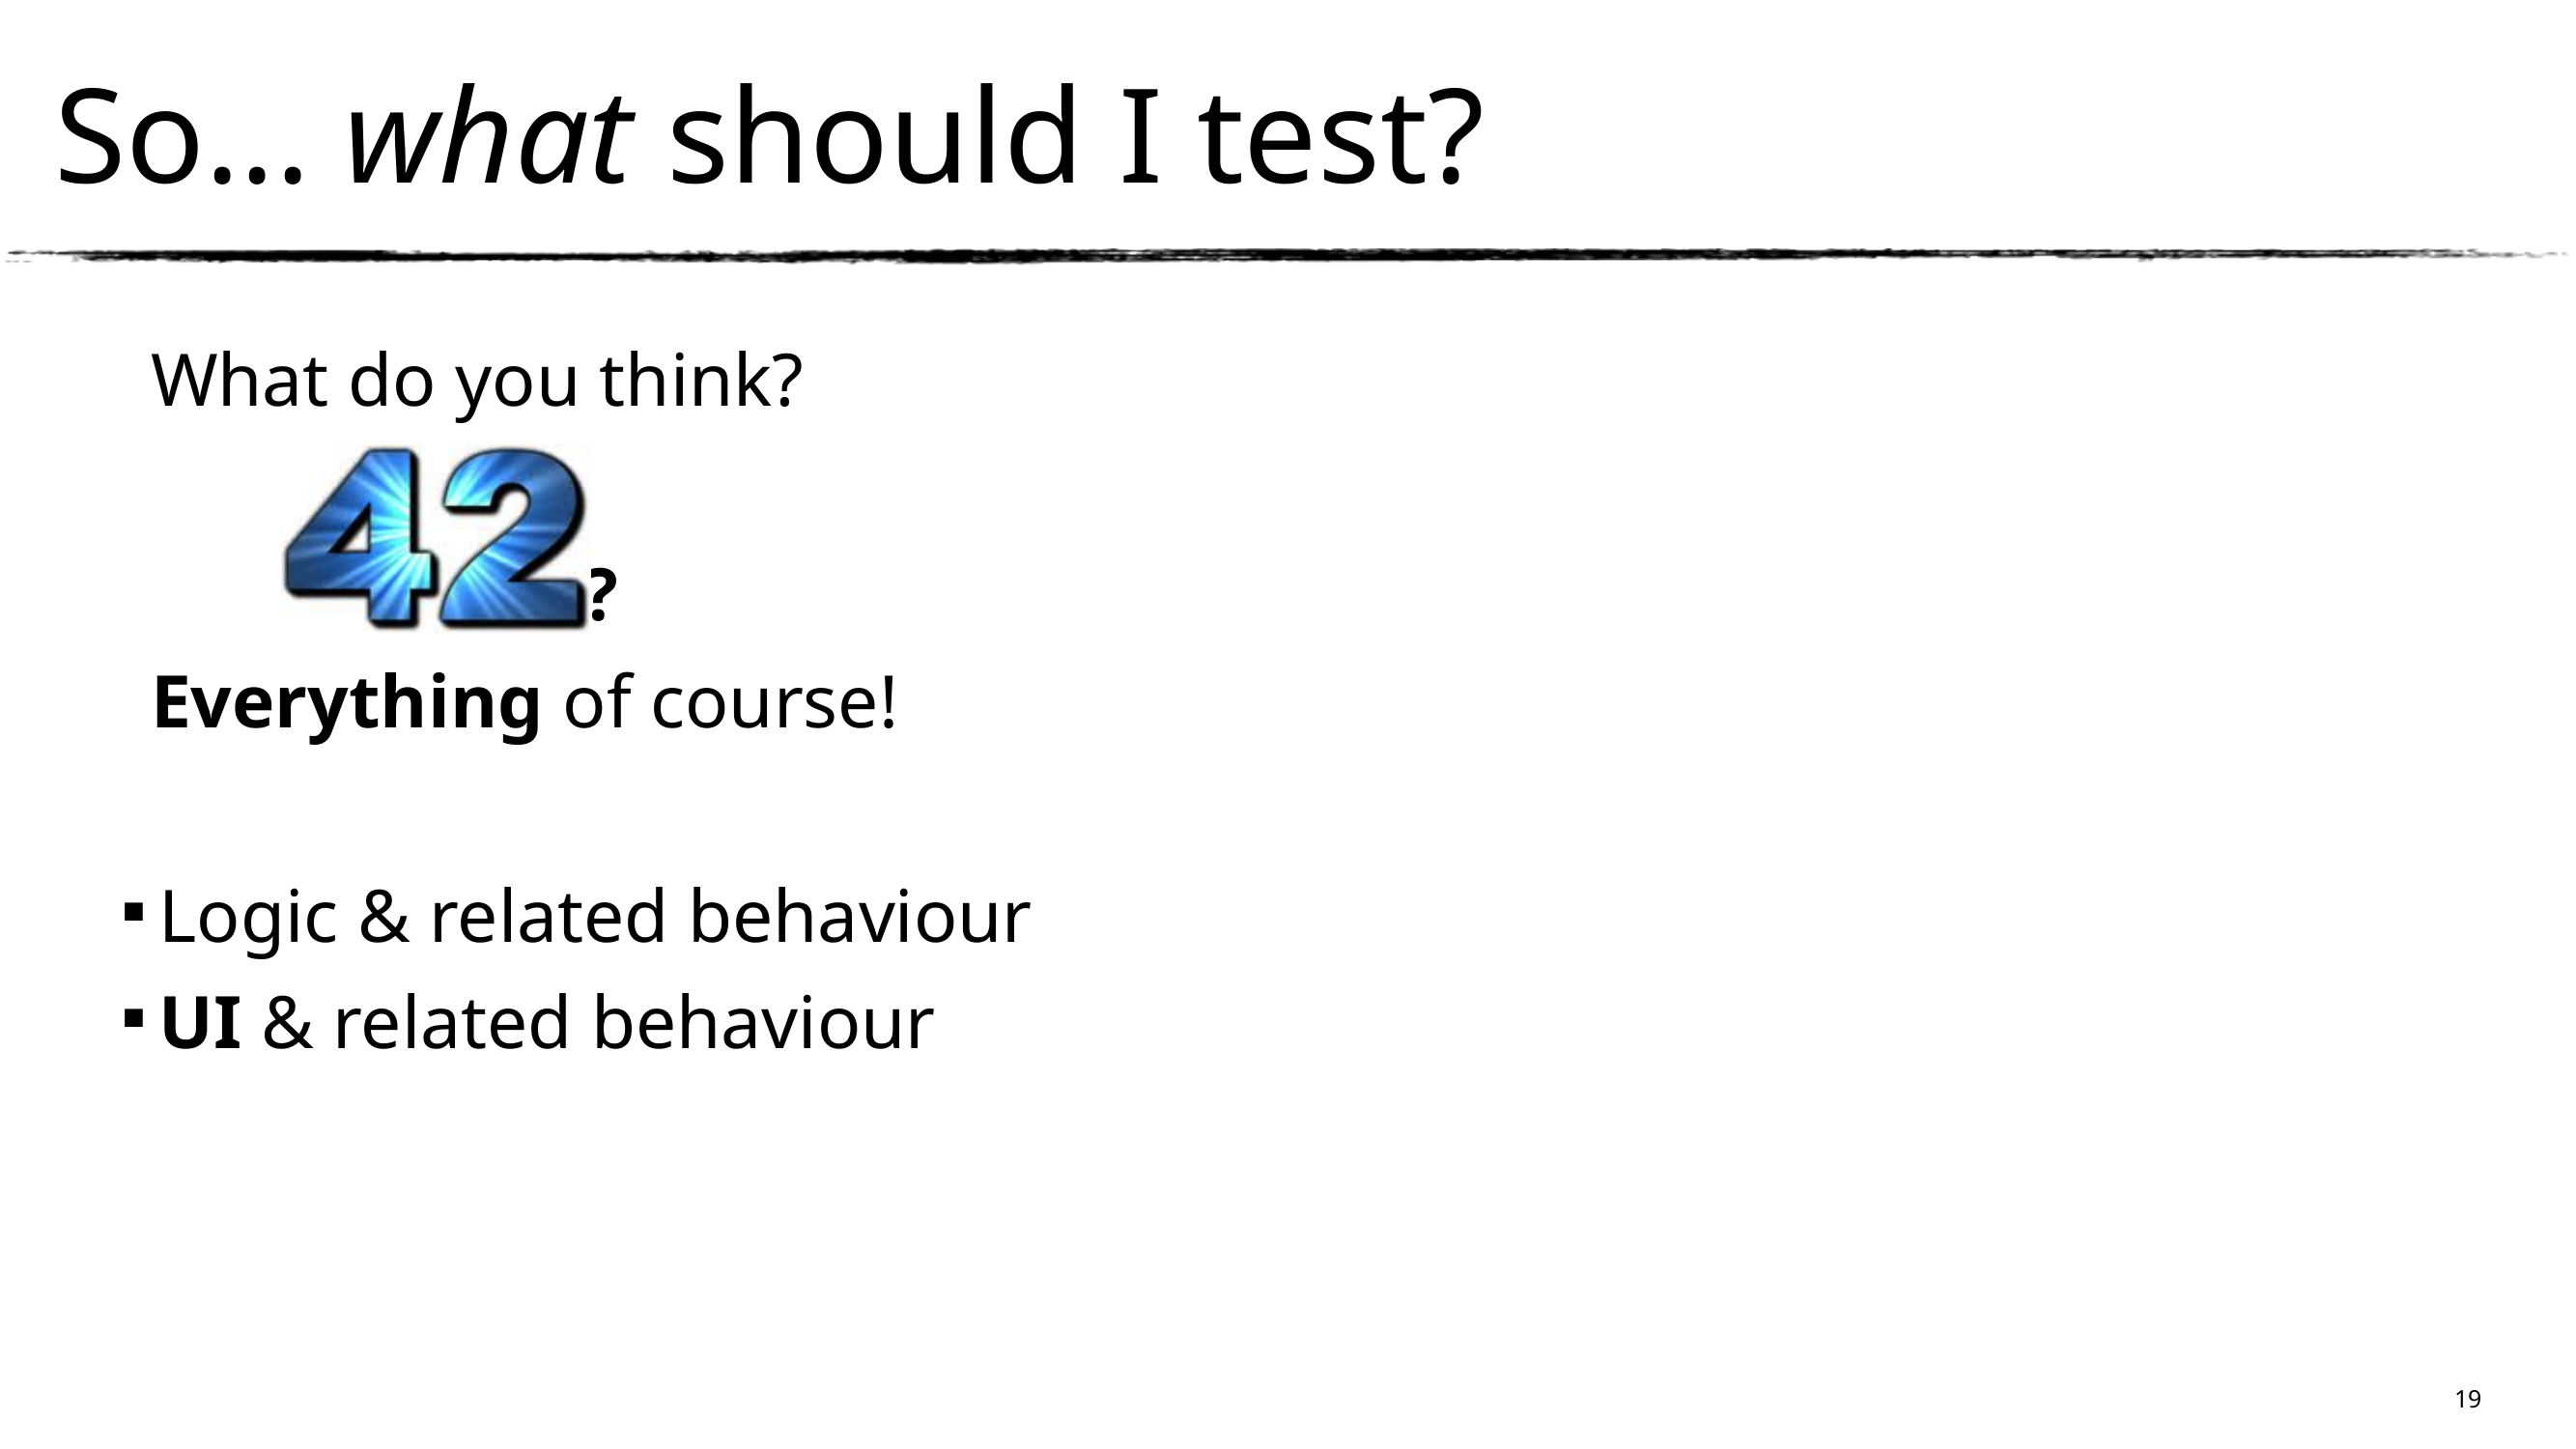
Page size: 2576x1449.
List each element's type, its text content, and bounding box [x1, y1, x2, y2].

picture [0, 248, 2576, 268]
text_box <number> [2447, 1376, 2490, 1421]
text_box What do you think? ? Everything of course! Logic & related behaviour UI & related behaviour [116, 326, 2457, 1387]
picture [280, 444, 591, 634]
text_box So... what should I test? [45, 12, 2528, 250]
